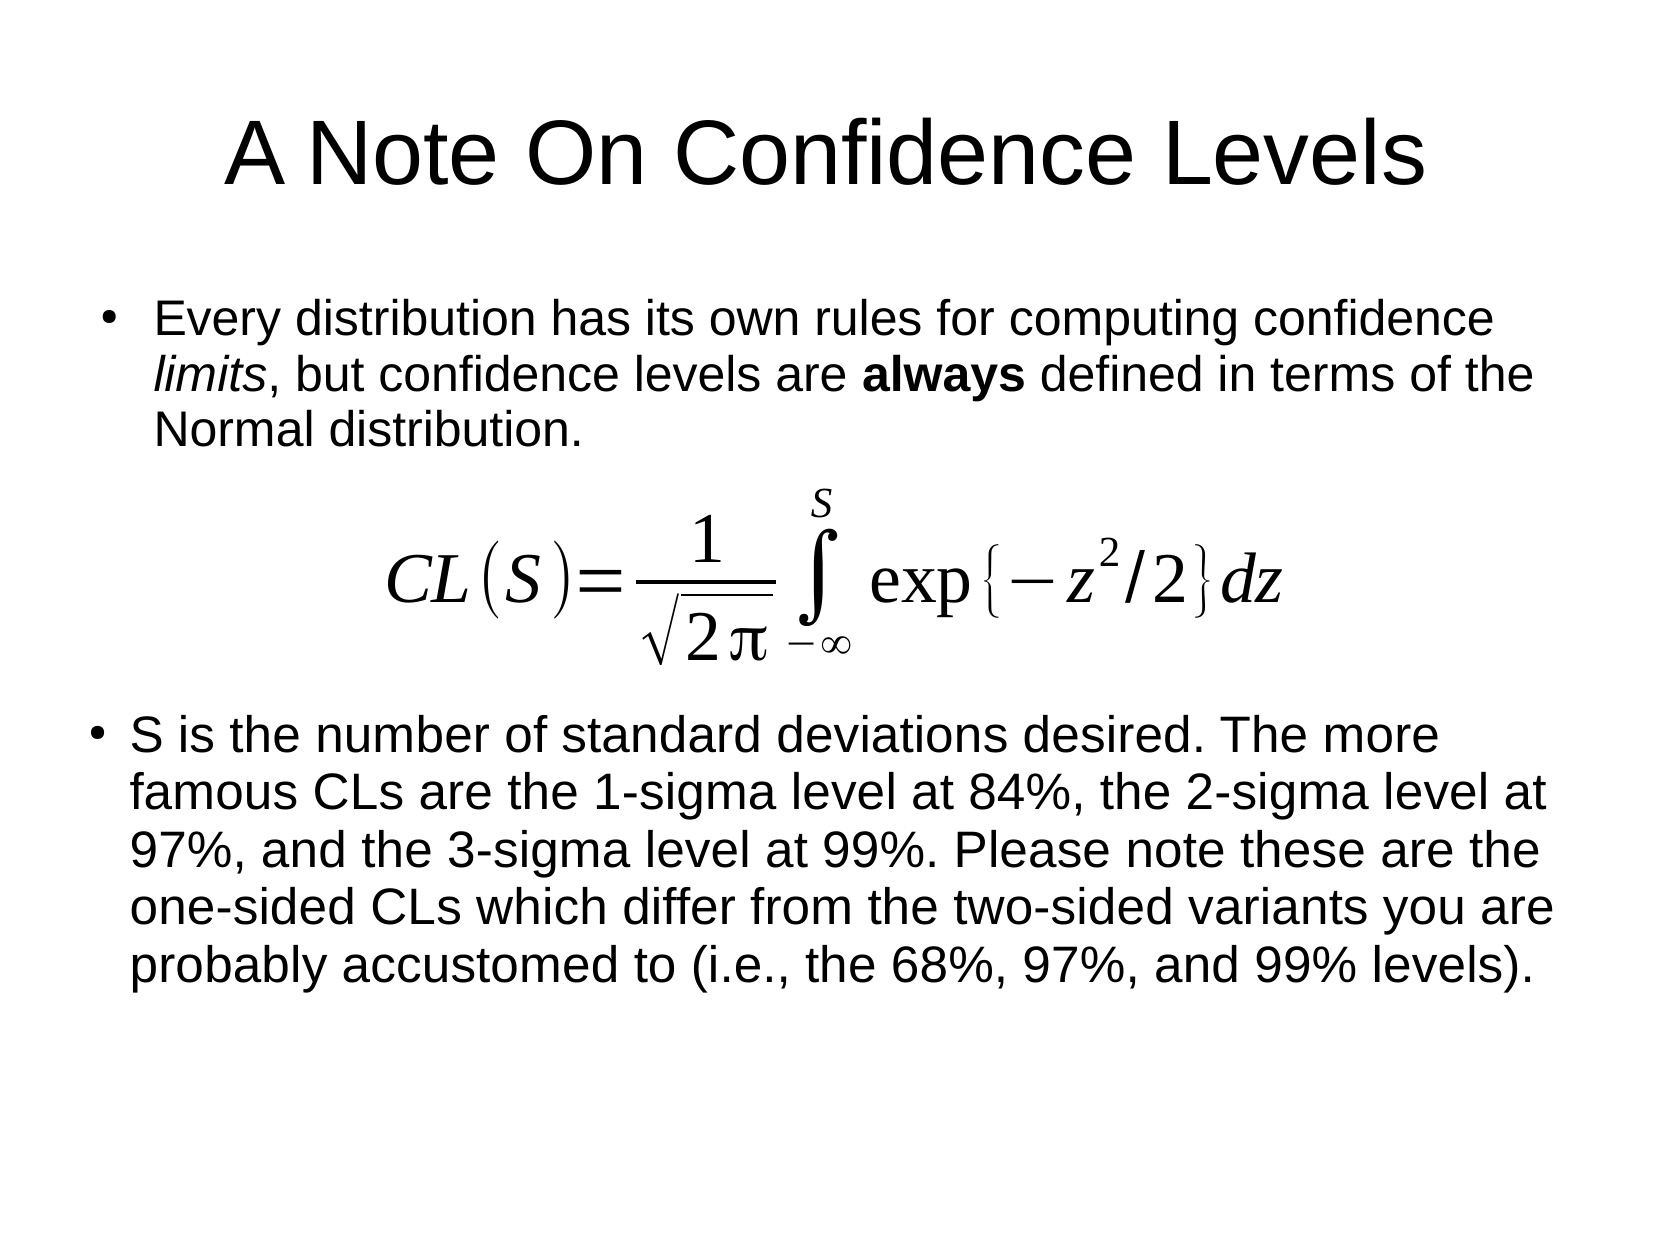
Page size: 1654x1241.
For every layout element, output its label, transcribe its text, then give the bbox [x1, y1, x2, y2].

list S is the number of standard deviations desired. The more famous CLs are the 1-sigma level at 84%, the 2-sigma level at 97%, and the 3-sigma level at 99%. Please note these are the one-sided CLs which differ from the two-sided variants you are probably accustomed to (i.e., the 68%, 97%, and 99% levels). [75, 705, 1564, 1036]
chart [366, 476, 1306, 676]
list Every distribution has its own rules for computing confidence limits, but confidence levels are always defined in terms of the Normal distribution. [82, 290, 1571, 1010]
title A Note On Confidence Levels [82, 49, 1571, 257]
